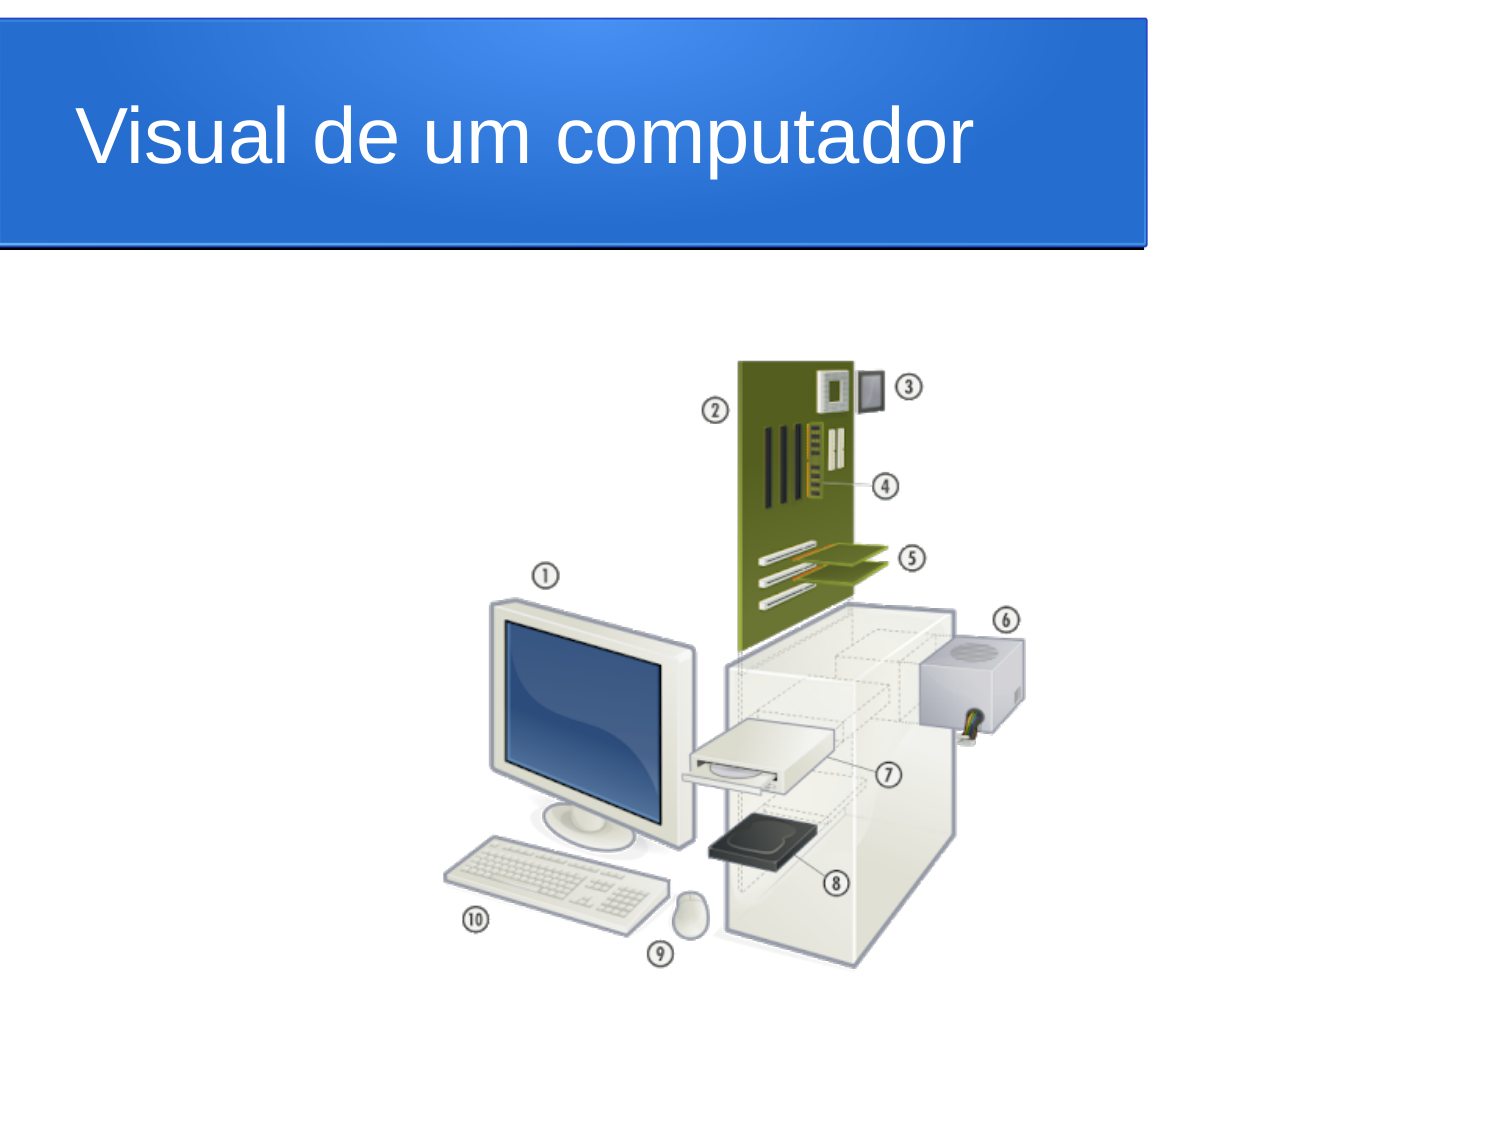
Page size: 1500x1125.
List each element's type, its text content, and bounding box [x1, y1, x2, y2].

picture [430, 330, 1040, 986]
title Visual de um computador [75, 42, 1120, 229]
